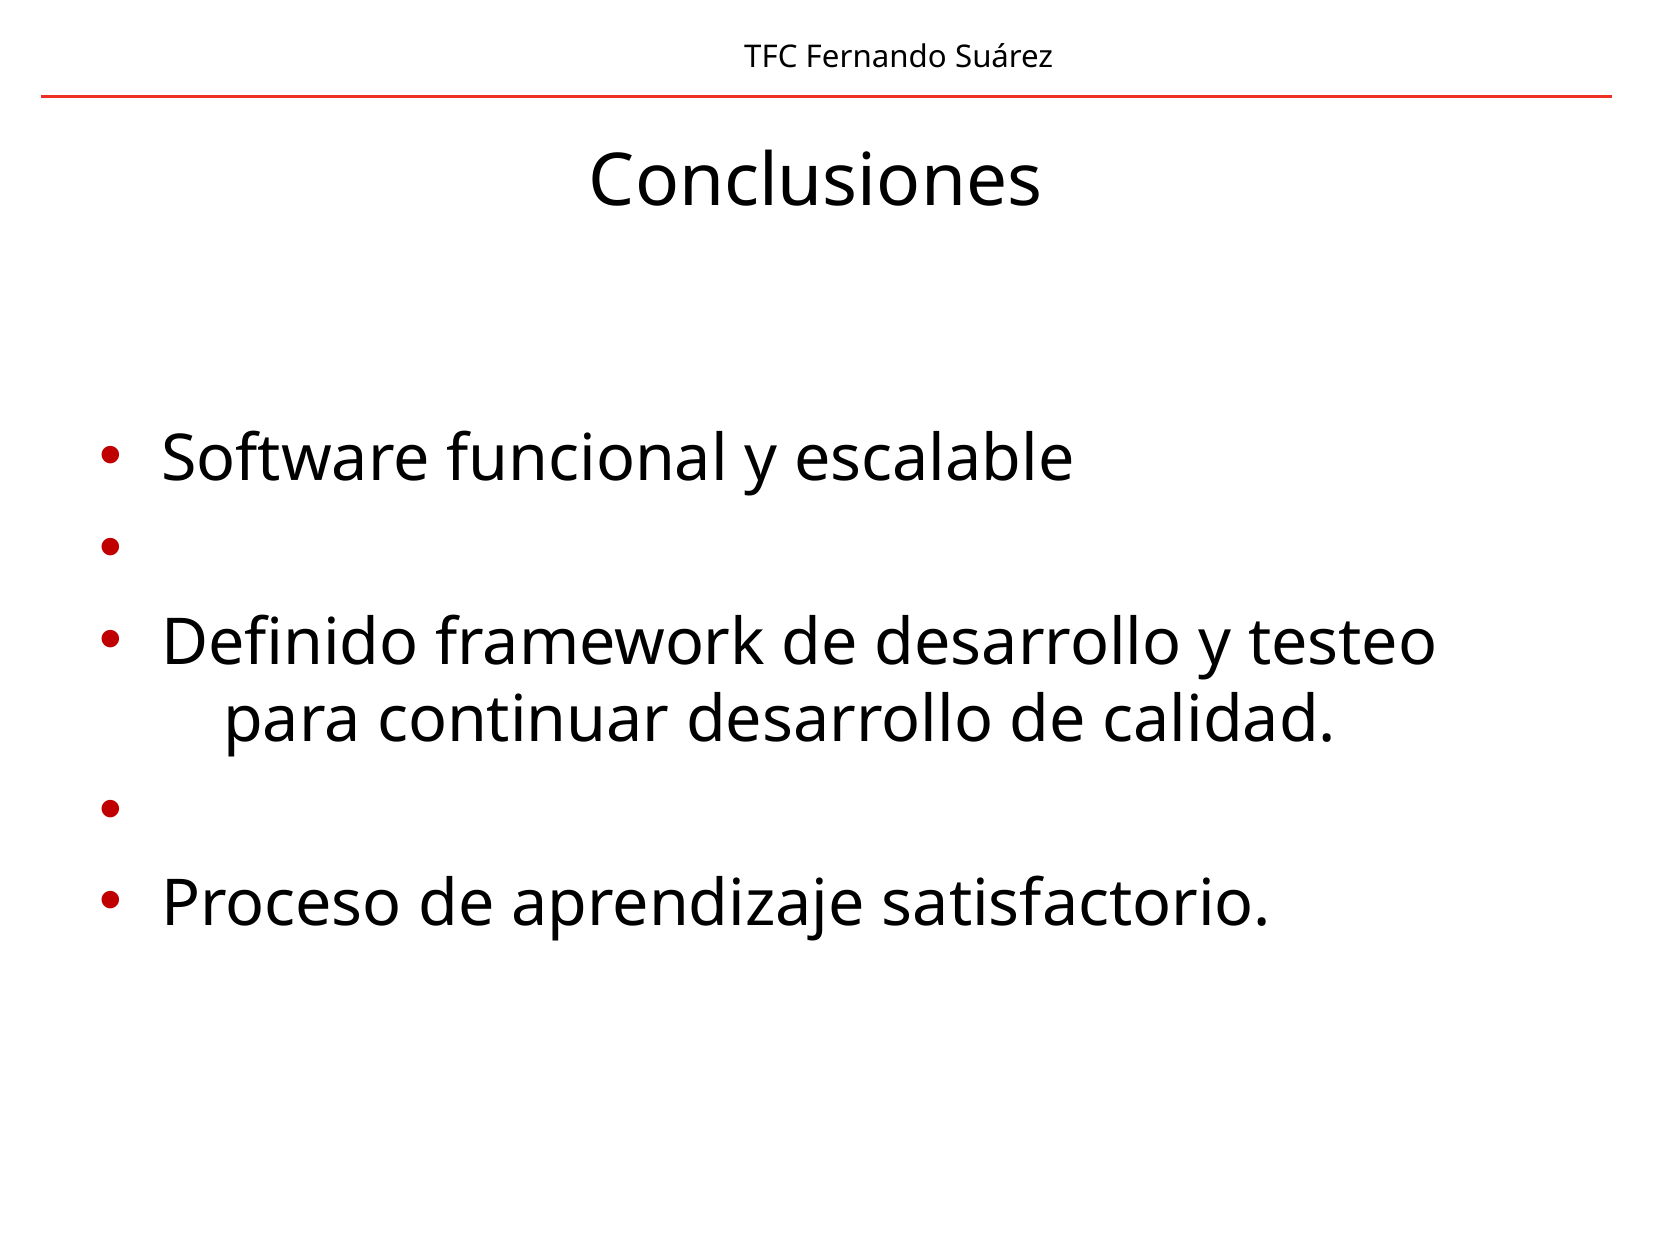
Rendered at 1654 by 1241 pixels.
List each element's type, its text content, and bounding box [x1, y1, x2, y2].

title Conclusiones [71, 73, 1560, 280]
list Software funcional y escalable Definido framework de desarrollo y testeo para continuar desarrollo de calidad. Proceso de aprendizaje satisfactorio. [82, 407, 1571, 1181]
